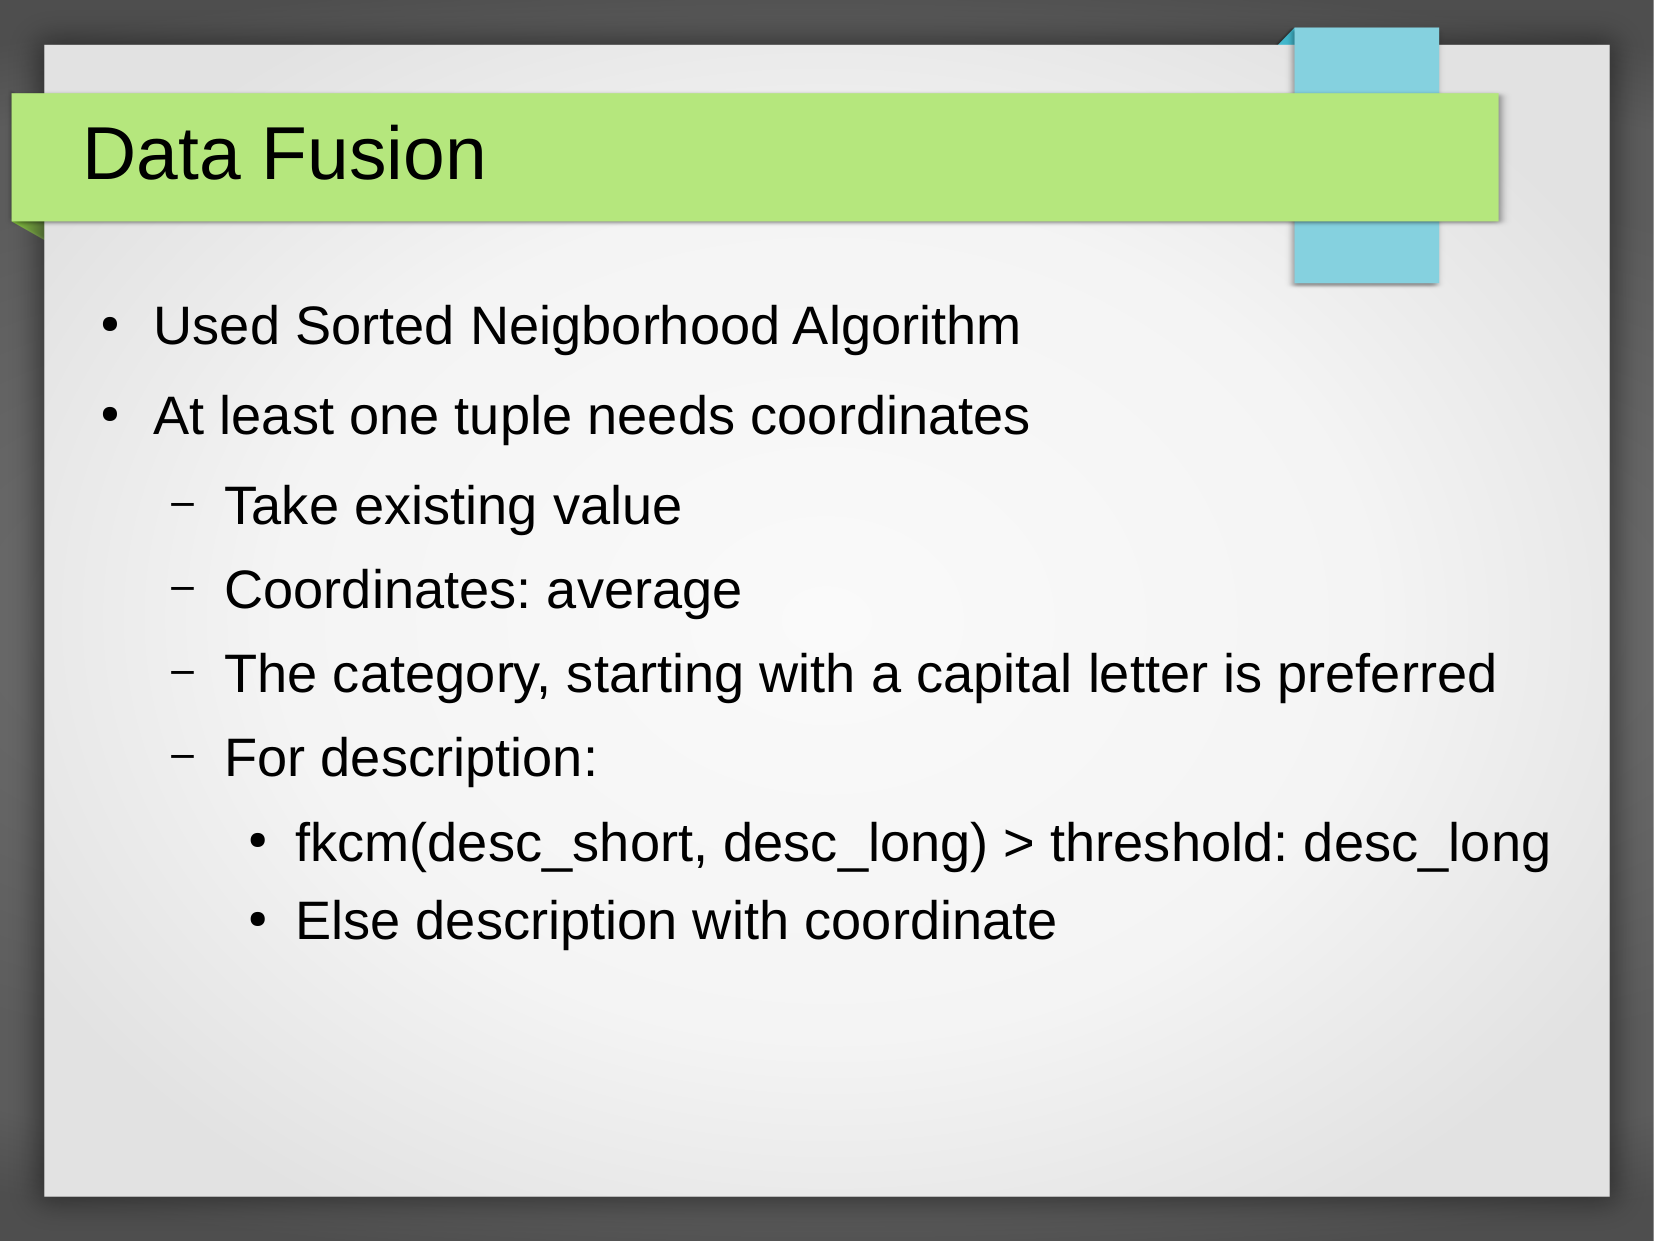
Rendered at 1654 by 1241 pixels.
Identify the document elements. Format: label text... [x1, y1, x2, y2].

title Data Fusion [82, 94, 1264, 213]
picture [0, 0, 1654, 1241]
list Used Sorted Neigborhood Algorithm At least one tuple needs coordinates Take existing value Coordinates: average The category, starting with a capital letter is preferred For description: fkcm(desc_short, desc_long) > threshold: desc_long Else description with coordinate [82, 295, 1571, 1015]
